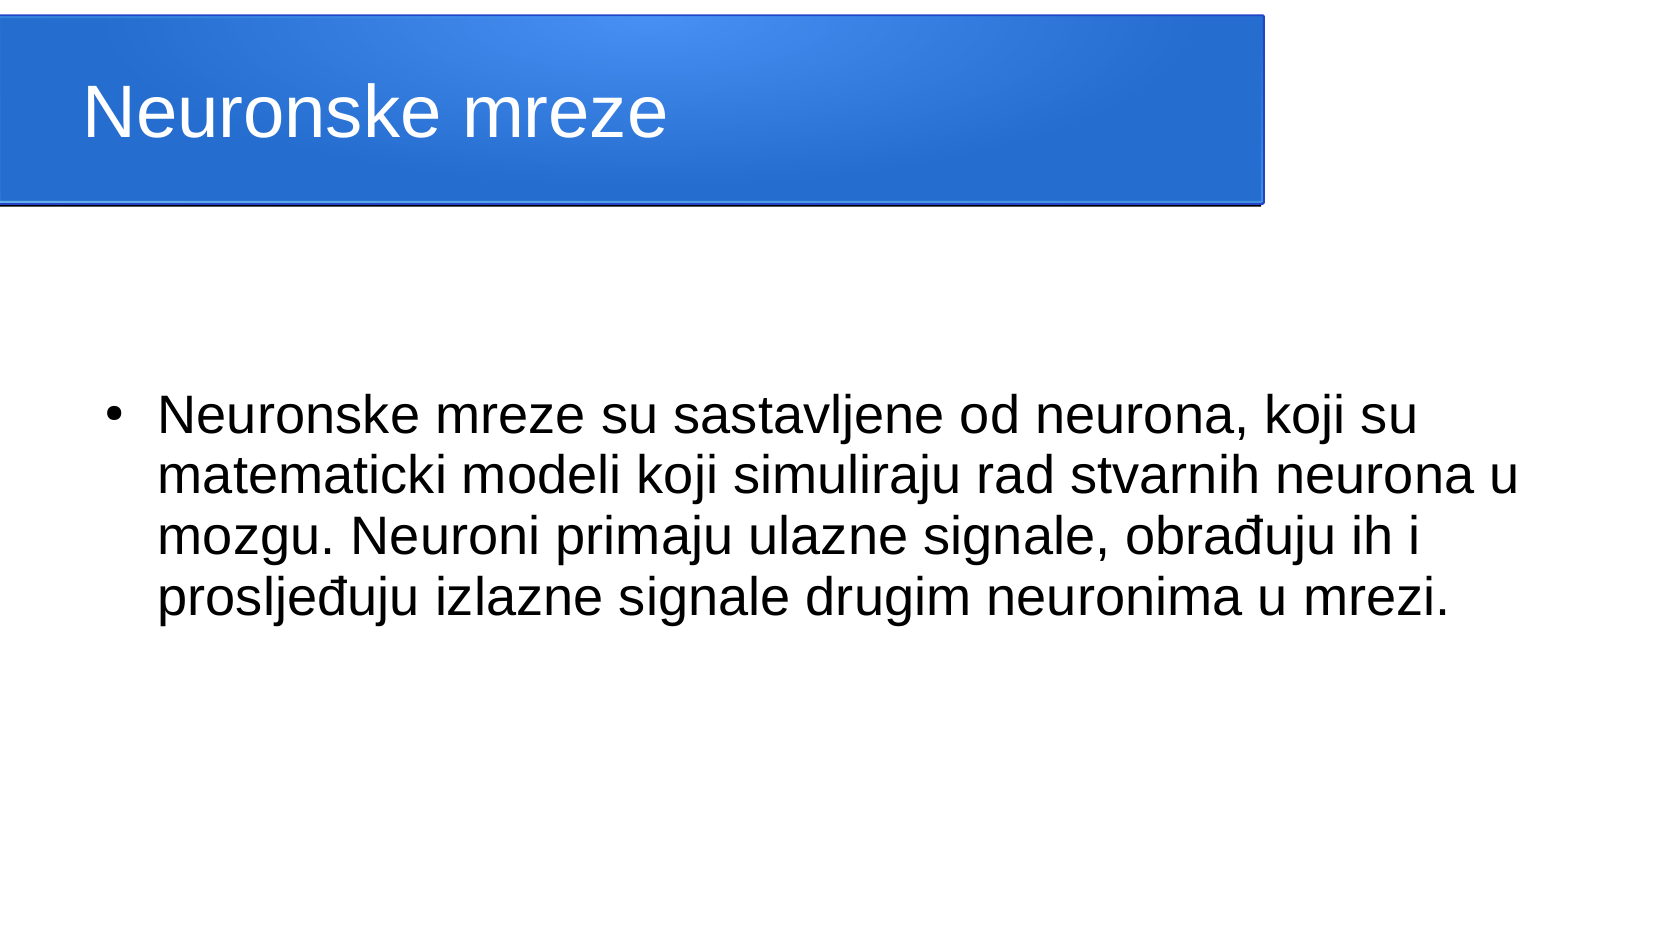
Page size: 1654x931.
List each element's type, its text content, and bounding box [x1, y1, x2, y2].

list Neuronske mreze su sastavljene od neurona, koji su matematicki modeli koji simuliraju rad stvarnih neurona u mozgu. Neuroni primaju ulazne signale, obrađuju ih i prosljeđuju izlazne signale drugim neuronima u mrezi. [86, 300, 1576, 840]
title Neuronske mreze [82, 35, 1235, 189]
